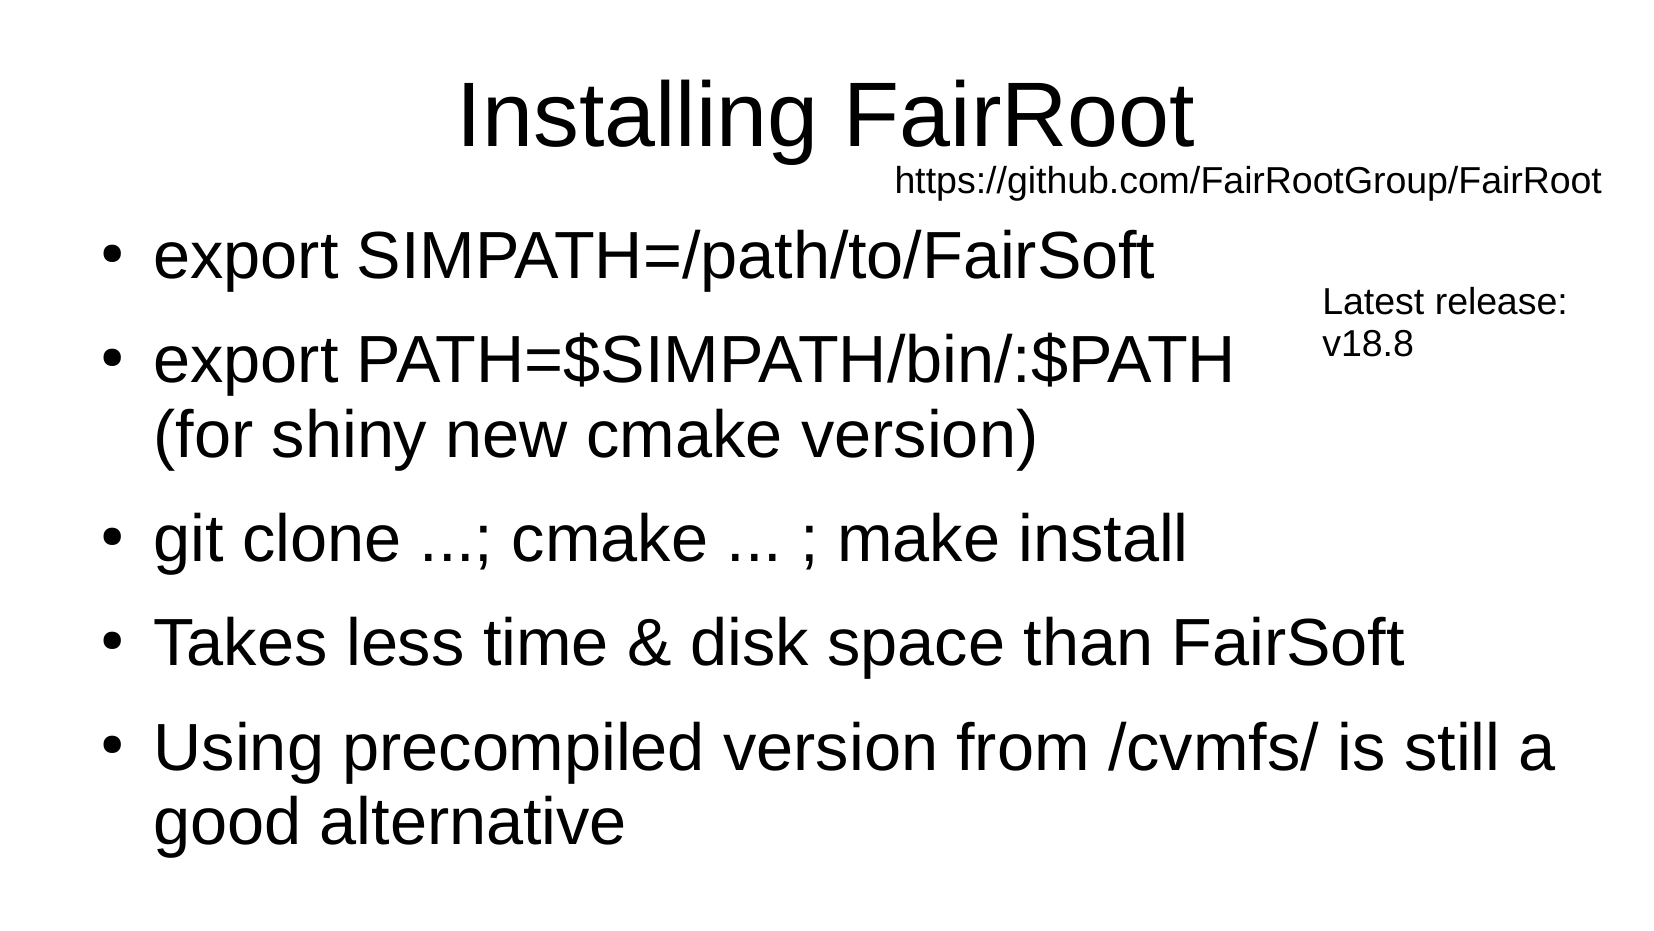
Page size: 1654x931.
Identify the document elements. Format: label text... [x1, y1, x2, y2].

text_box Latest release: v18.8 [1307, 272, 1583, 372]
title Installing FairRoot [82, 37, 1571, 193]
list export SIMPATH=/path/to/FairSoft export PATH=$SIMPATH/bin/:$PATH (for shiny new cmake version) git clone ...; cmake ... ; make install Takes less time & disk space than FairSoft Using precompiled version from /cvmfs/ is still a good alternative [82, 217, 1571, 931]
text_box https://github.com/FairRootGroup/FairRoot [879, 152, 1618, 210]
